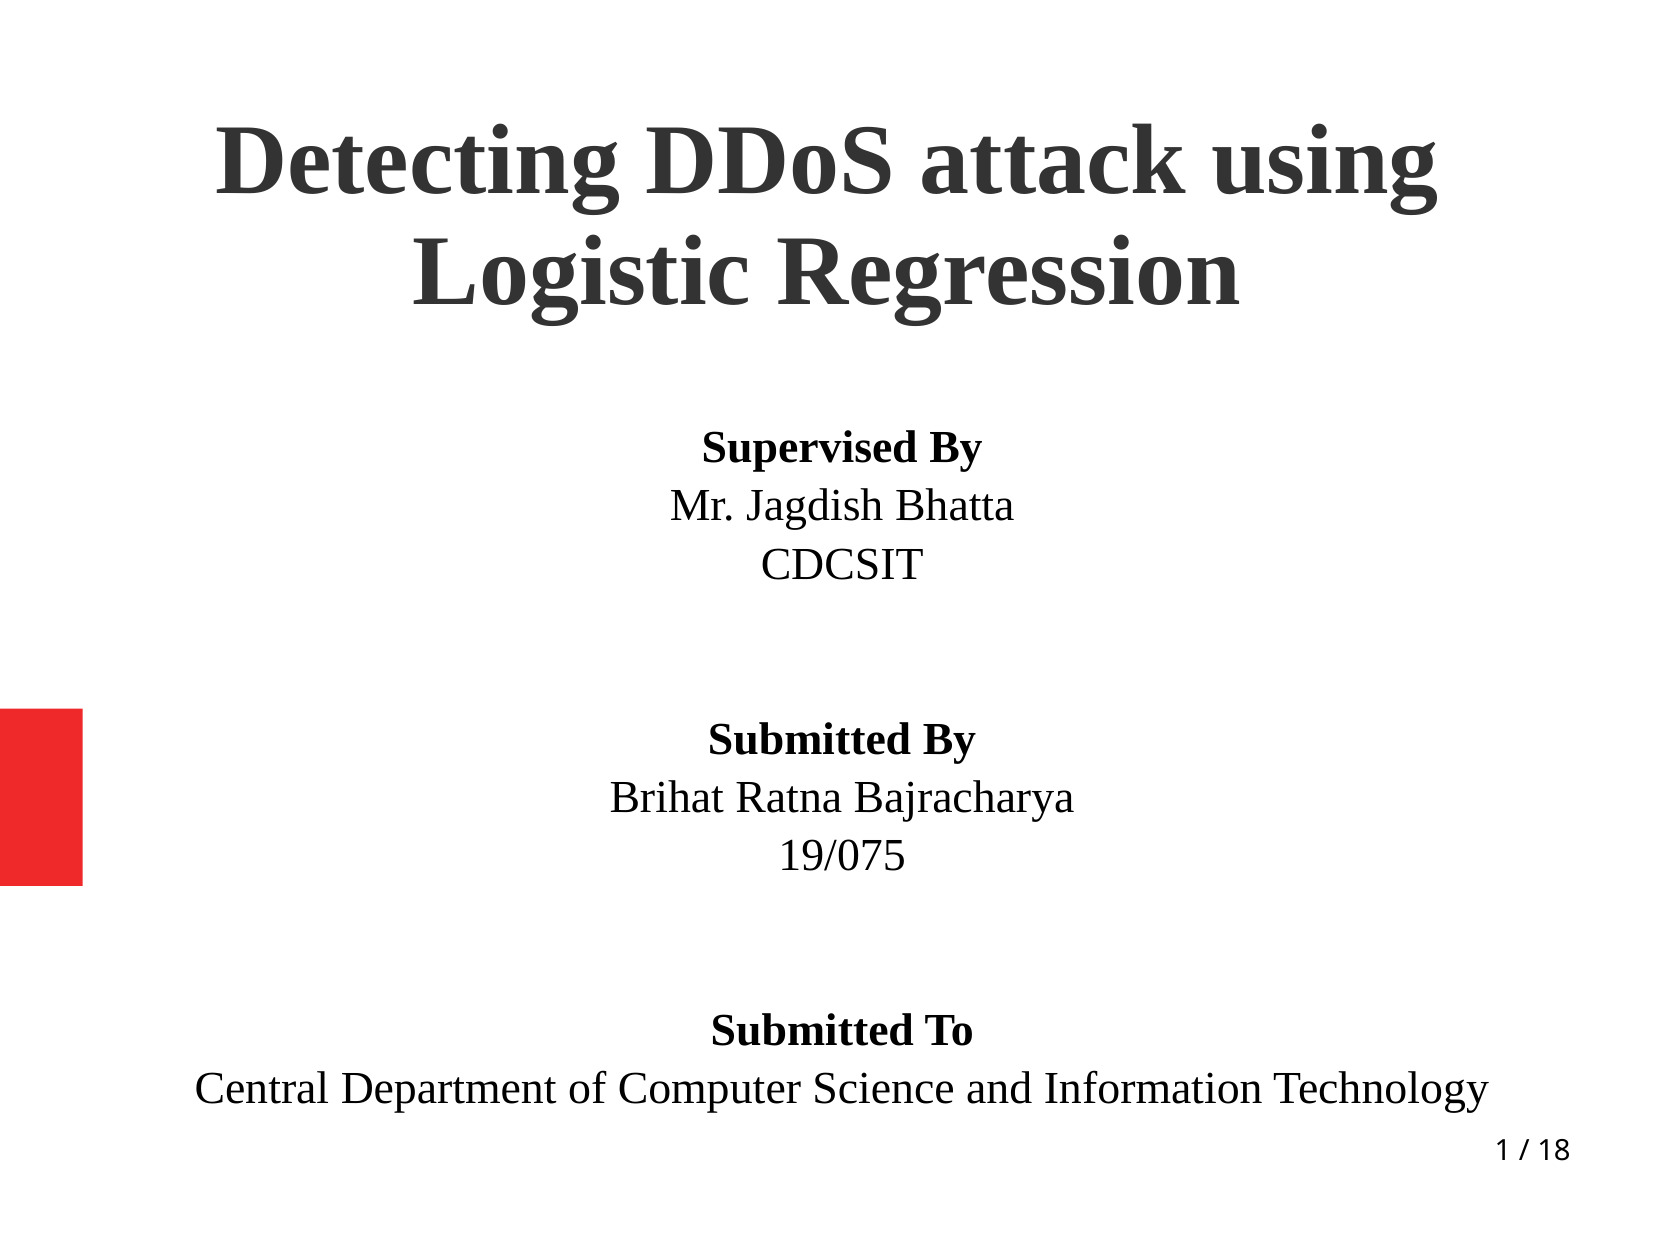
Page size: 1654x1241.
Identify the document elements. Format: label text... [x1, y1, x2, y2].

subtitle Supervised By Mr. Jagdish Bhatta CDCSIT Submitted By Brihat Ratna Bajracharya 19/075 Submitted To Central Department of Computer Science and Information Technology [139, 375, 1546, 1167]
title Detecting DDoS attack using Logistic Regression [124, 79, 1531, 352]
